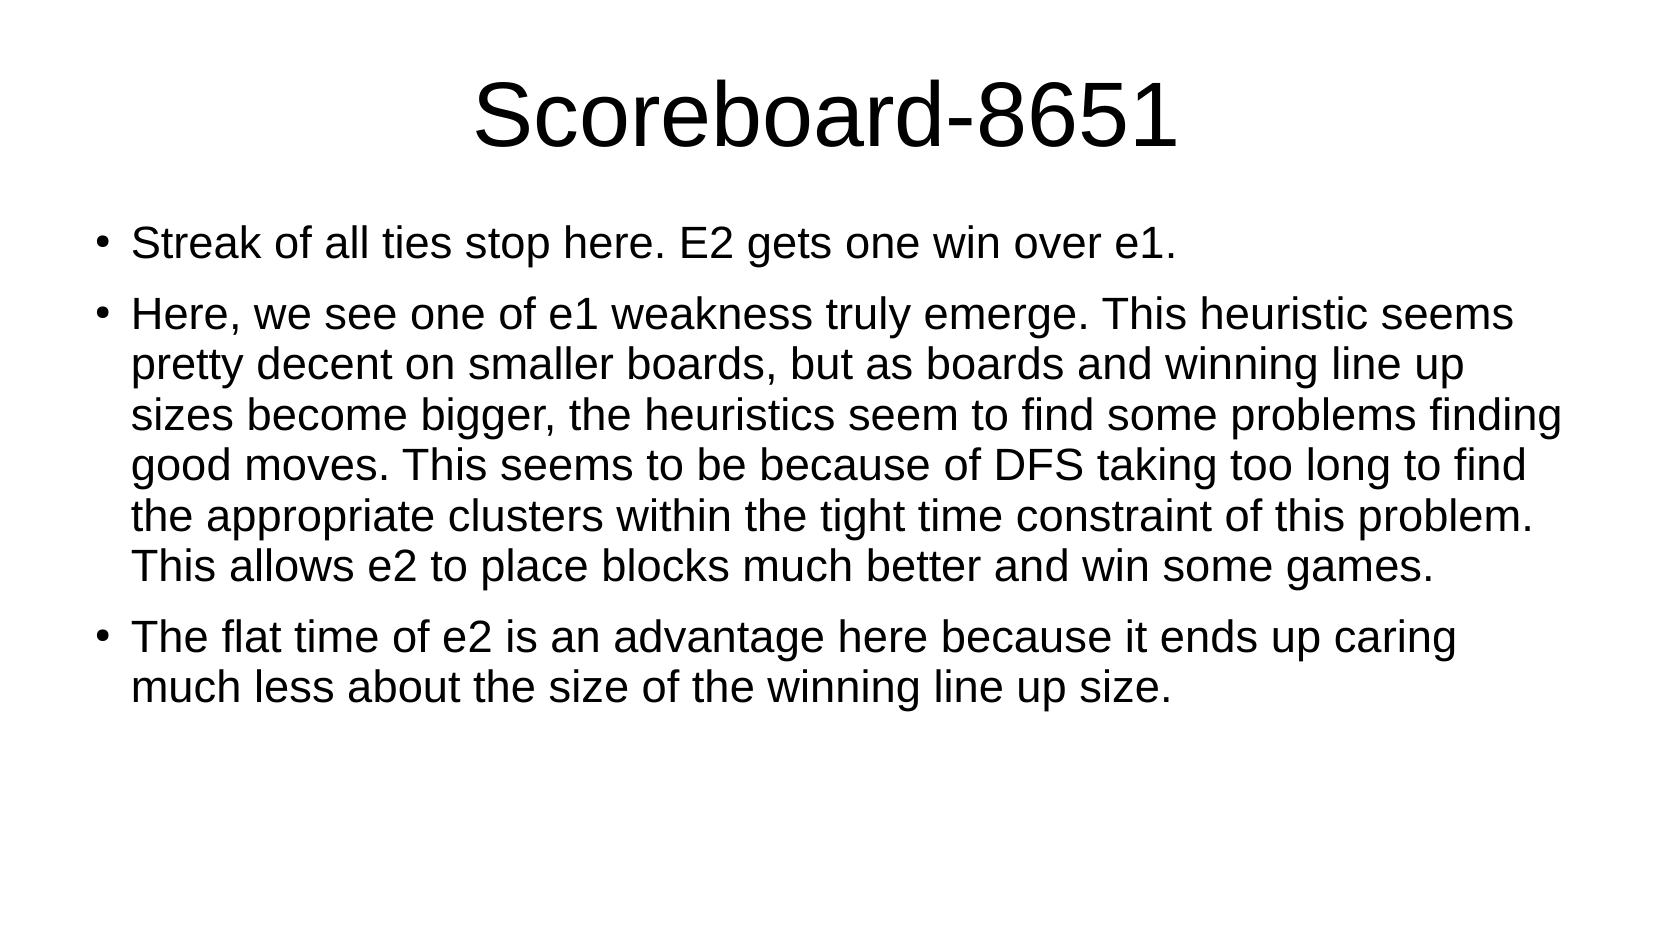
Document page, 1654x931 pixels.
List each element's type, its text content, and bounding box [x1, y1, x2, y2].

list Streak of all ties stop here. E2 gets one win over e1. Here, we see one of e1 weakness truly emerge. This heuristic seems pretty decent on smaller boards, but as boards and winning line up sizes become bigger, the heuristics seem to find some problems finding good moves. This seems to be because of DFS taking too long to find the appropriate clusters within the tight time constraint of this problem. This allows e2 to place blocks much better and win some games. The flat time of e2 is an advantage here because it ends up caring much less about the size of the winning line up size. [82, 217, 1571, 758]
title Scoreboard-8651 [82, 37, 1571, 193]
